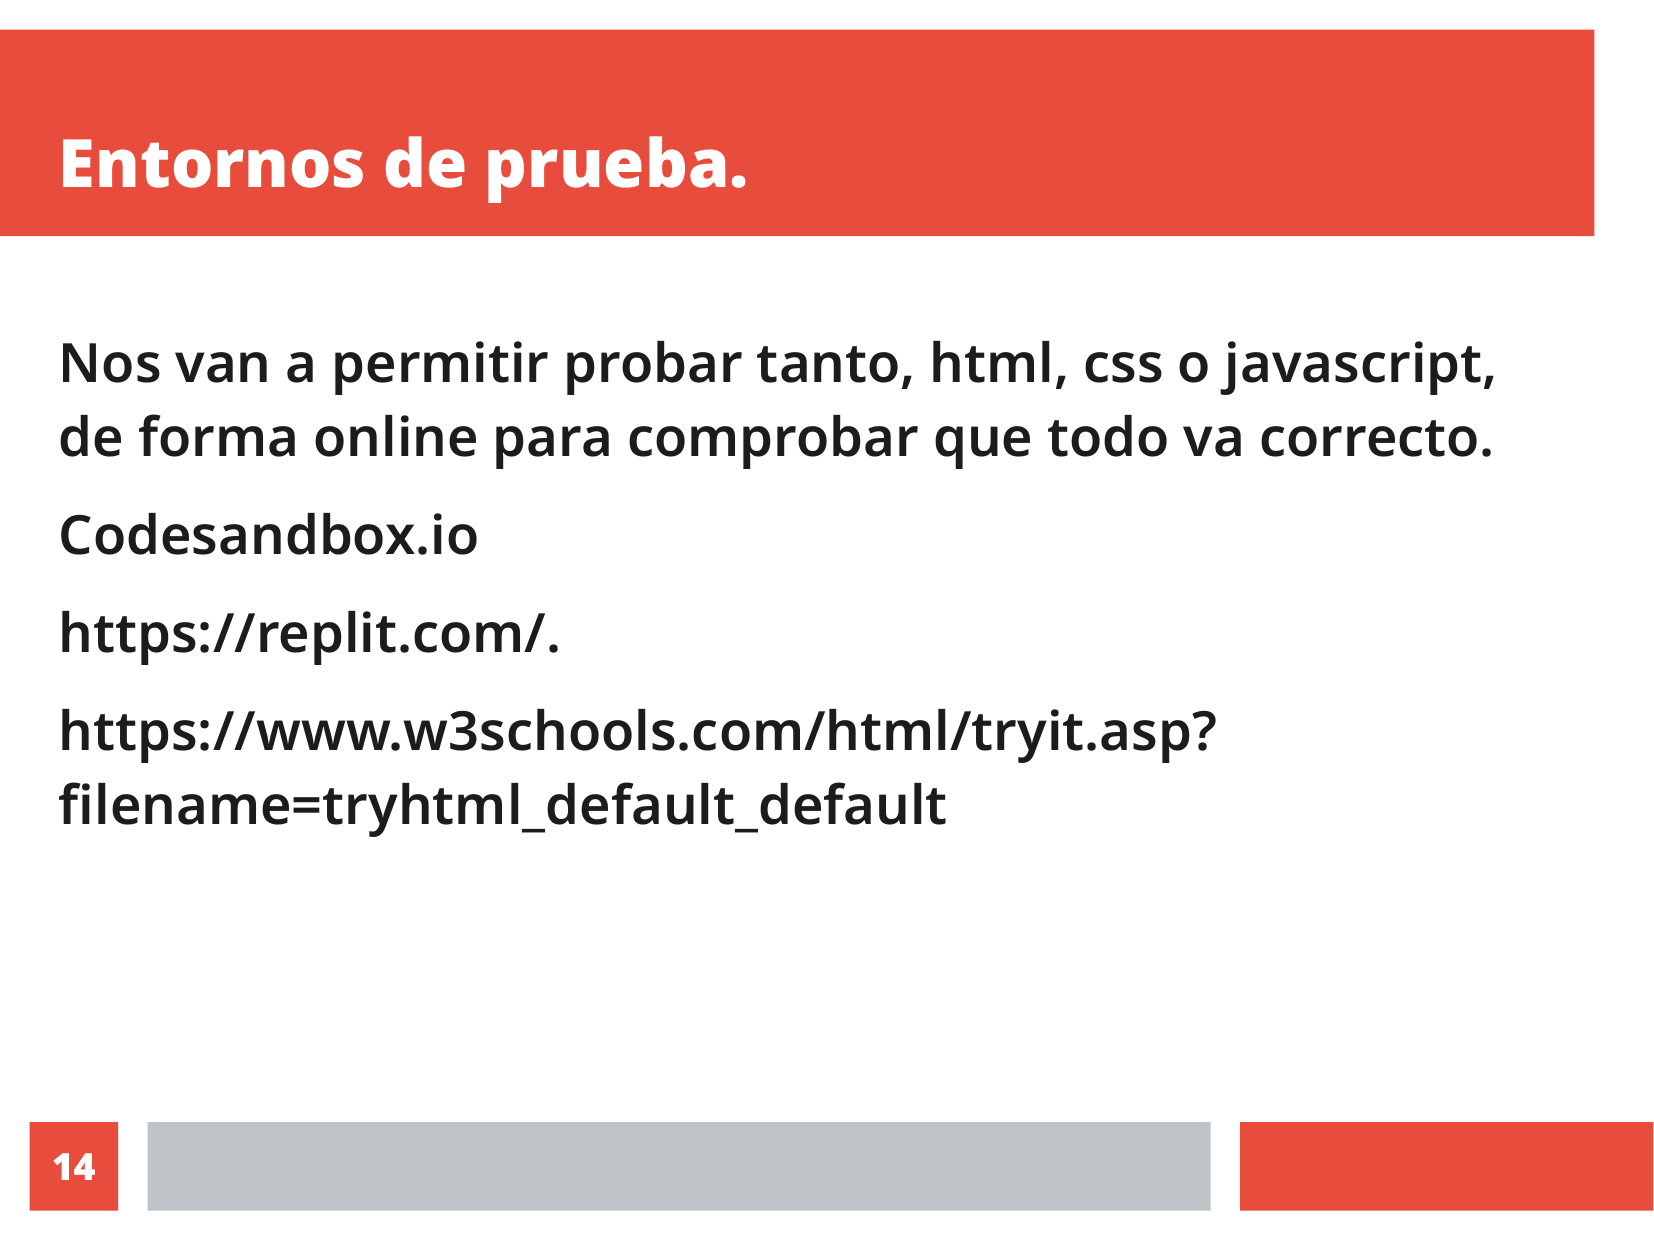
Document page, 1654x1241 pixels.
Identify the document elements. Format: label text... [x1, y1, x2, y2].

list Nos van a permitir probar tanto, html, css o javascript, de forma online para comprobar que todo va correcto. Codesandbox.io https://replit.com/. https://www.w3schools.com/html/tryit.asp?filename=tryhtml_default_default [59, 324, 1565, 1093]
title Entornos de prueba. [59, 59, 1595, 207]
